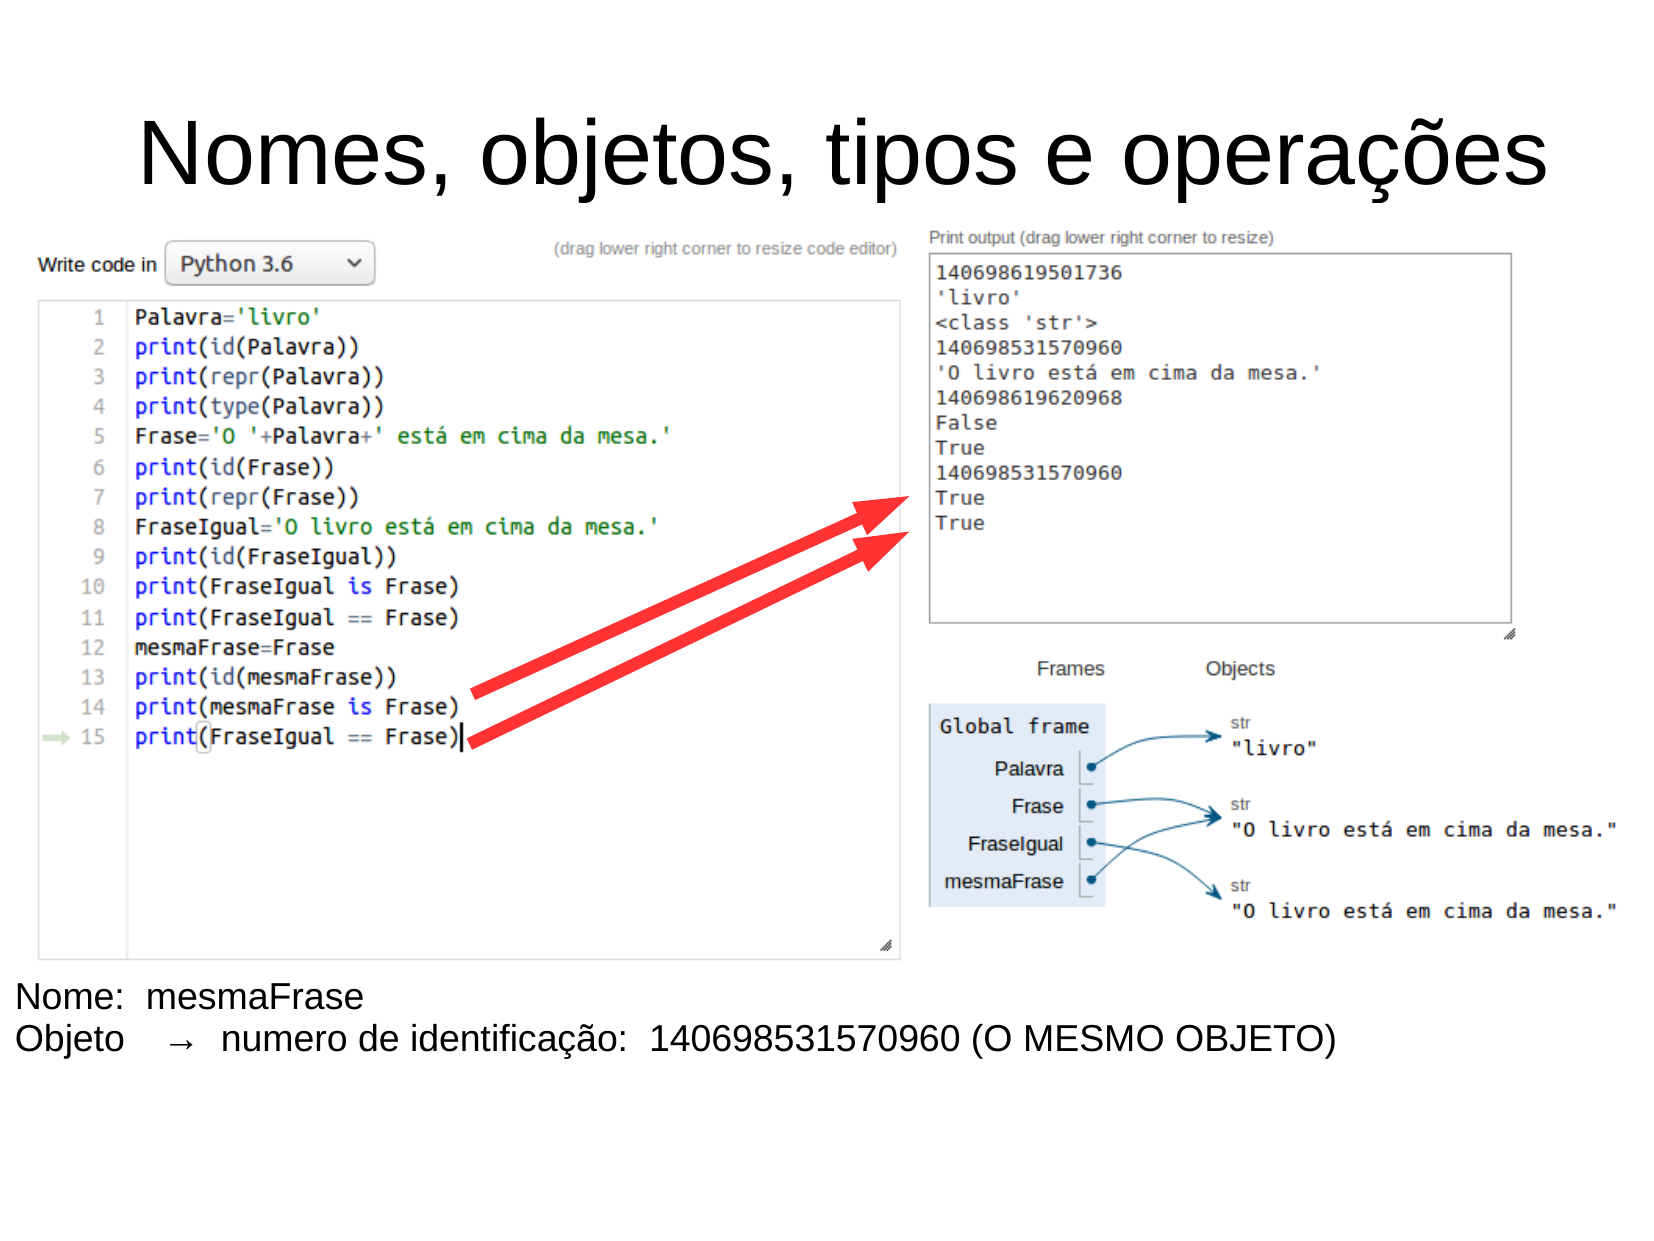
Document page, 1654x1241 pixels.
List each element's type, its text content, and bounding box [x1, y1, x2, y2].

title Nomes, objetos, tipos e operações [82, 49, 1571, 203]
text_box Nome: mesmaFrase Objeto → numero de identificação: 140698531570960 (O MESMO OBJETO) [0, 968, 1619, 1199]
picture [21, 203, 1642, 969]
